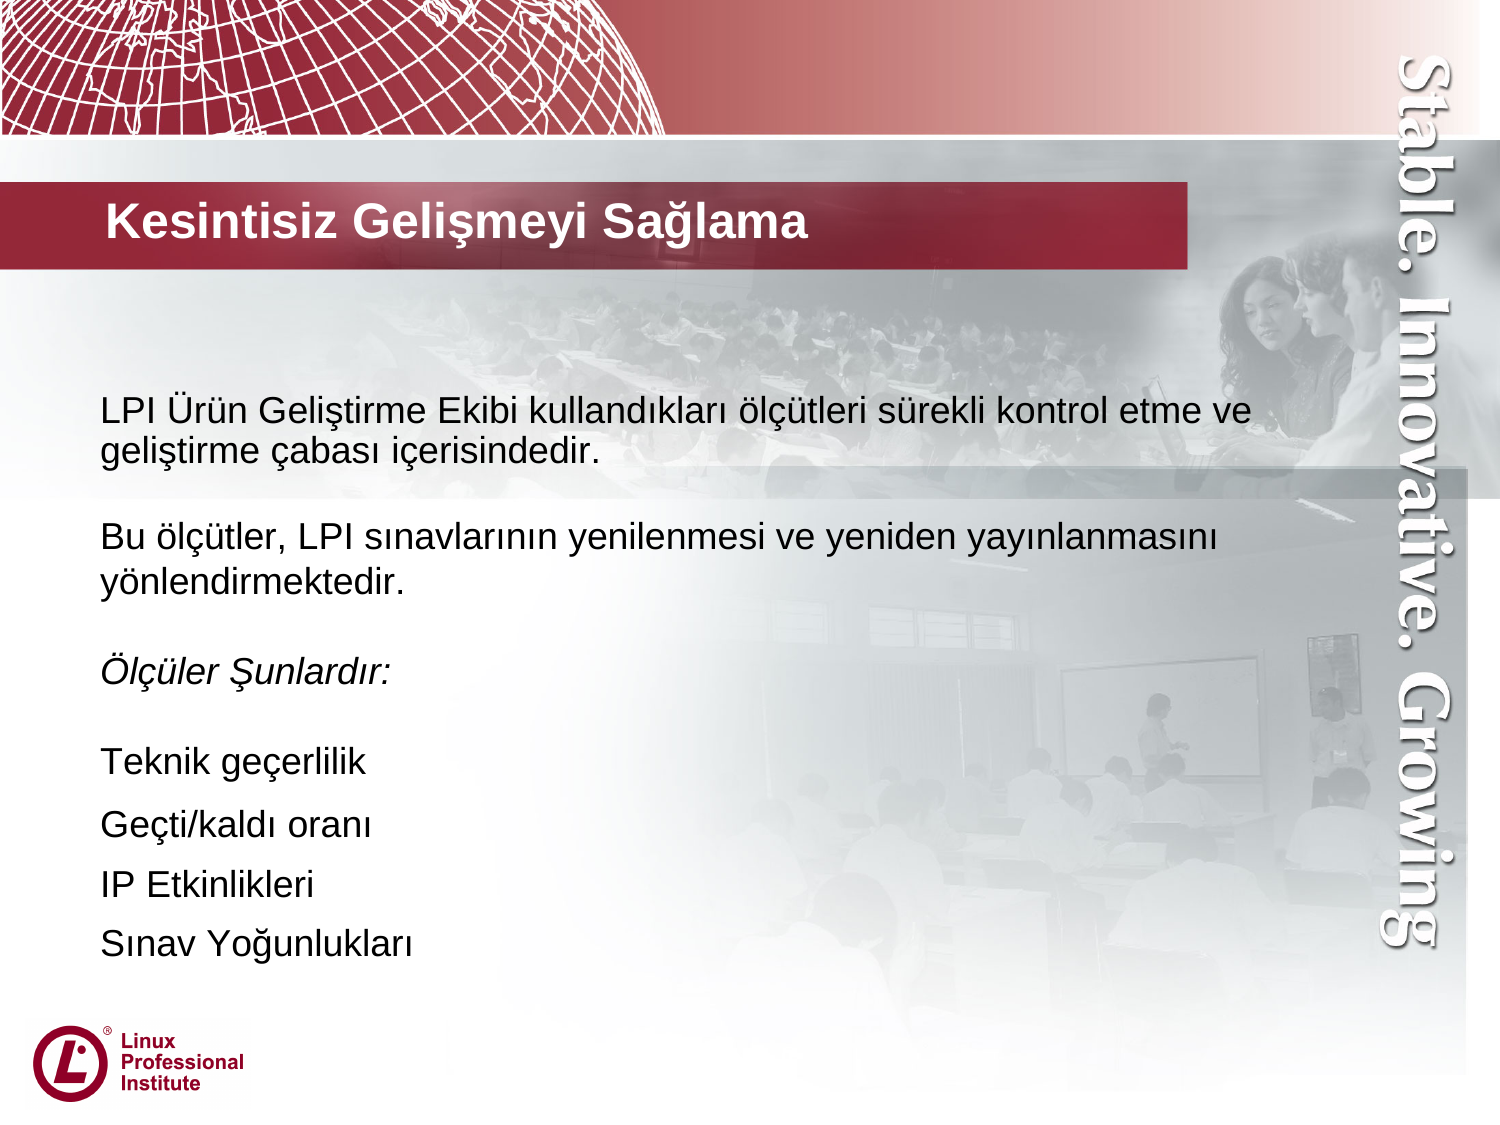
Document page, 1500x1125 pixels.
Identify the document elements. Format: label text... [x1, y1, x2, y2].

picture [0, 0, 1500, 1113]
text_box Kesintisiz Gelişmeyi Sağlama [105, 181, 1407, 282]
text_box LPI Ürün Geliştirme Ekibi kullandıkları ölçütleri sürekli kontrol etme ve geliştirme çabası içerisindedir. Bu ölçütler, LPI sınavlarının yenilenmesi ve yeniden yayınlanmasını yönlendirmektedir. Ölçüler Şunlardır: Teknik geçerlilik Geçti/kaldı oranı IP Etkinlikleri Sınav Yoğunlukları [100, 328, 1325, 969]
